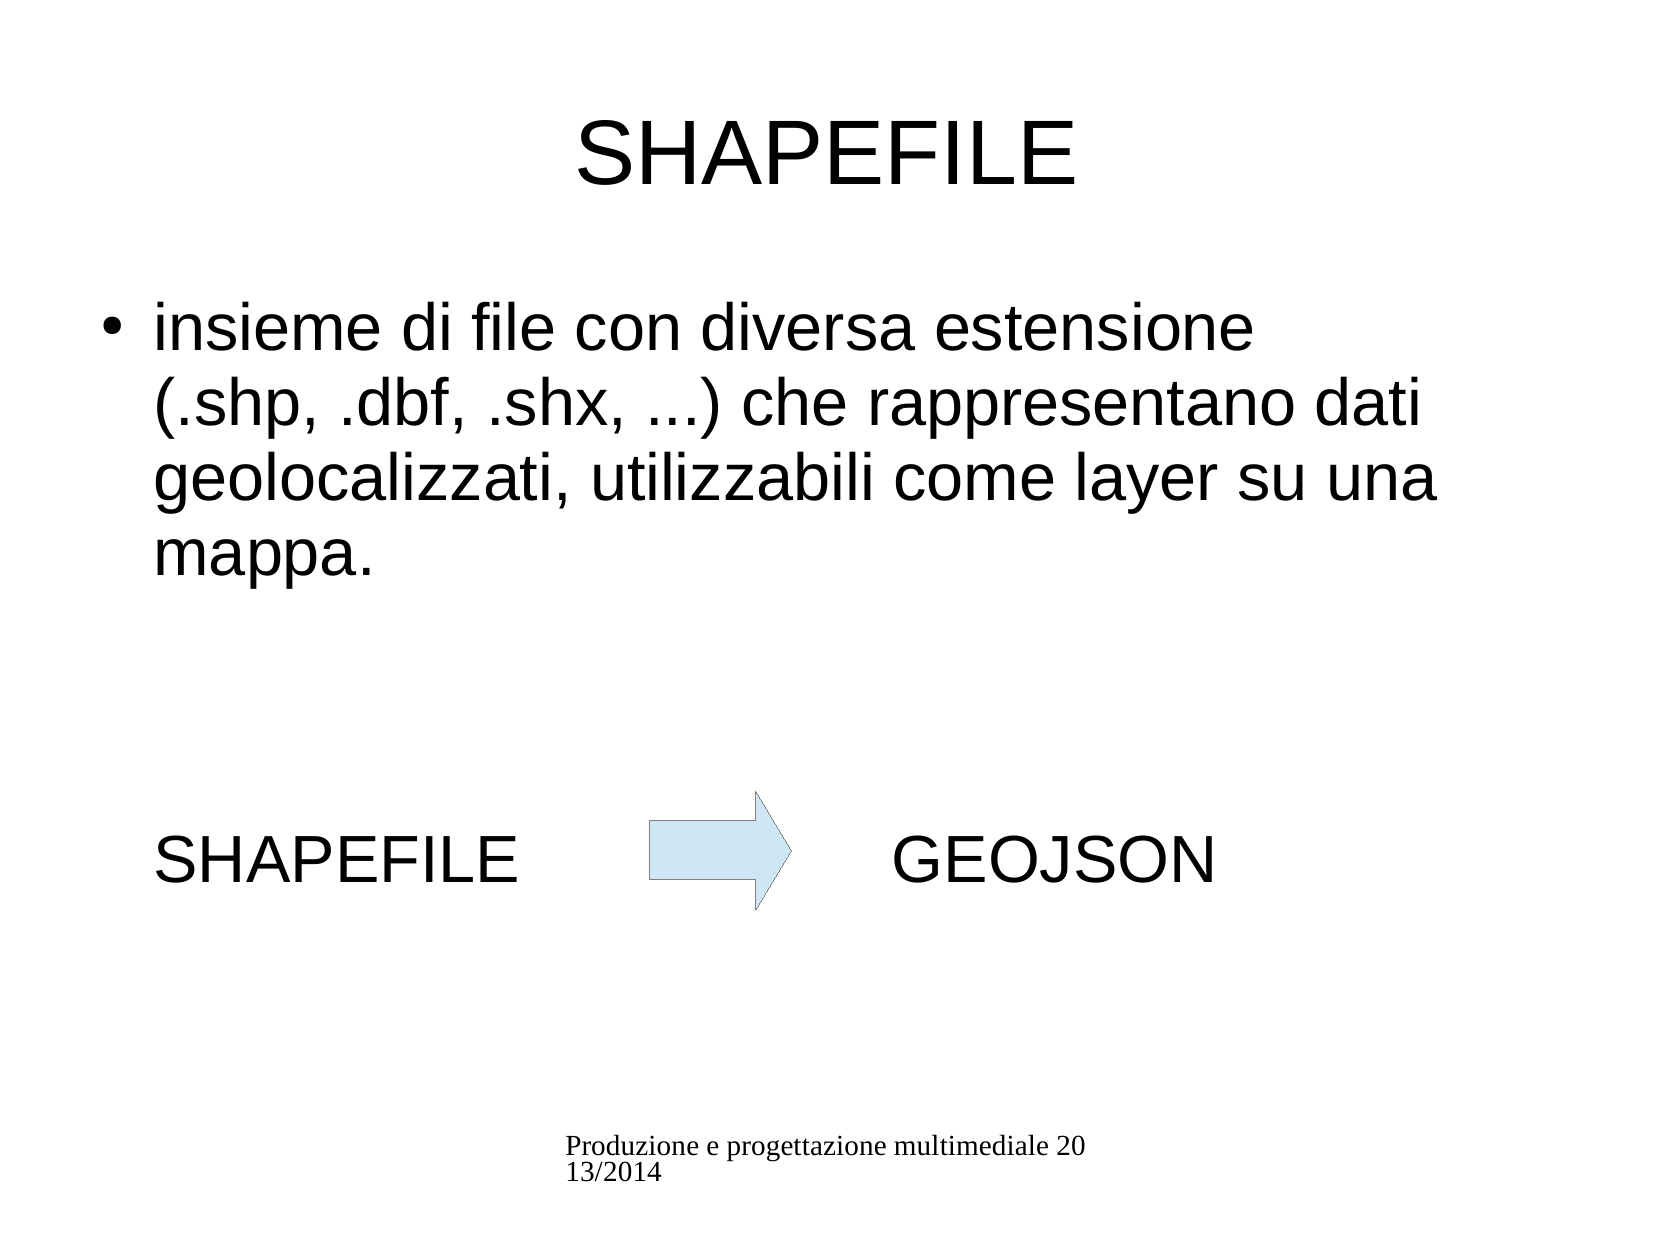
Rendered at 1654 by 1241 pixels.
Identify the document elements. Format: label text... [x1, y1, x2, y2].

list SHAPEFILE GEOJSON [82, 717, 1571, 1109]
text_box [649, 791, 792, 910]
title SHAPEFILE [82, 49, 1571, 257]
list insieme di file con diversa estensione (.shp, .dbf, .shx, ...) che rappresentano dati geolocalizzati, utilizzabili come layer su una mappa. [82, 290, 1571, 681]
